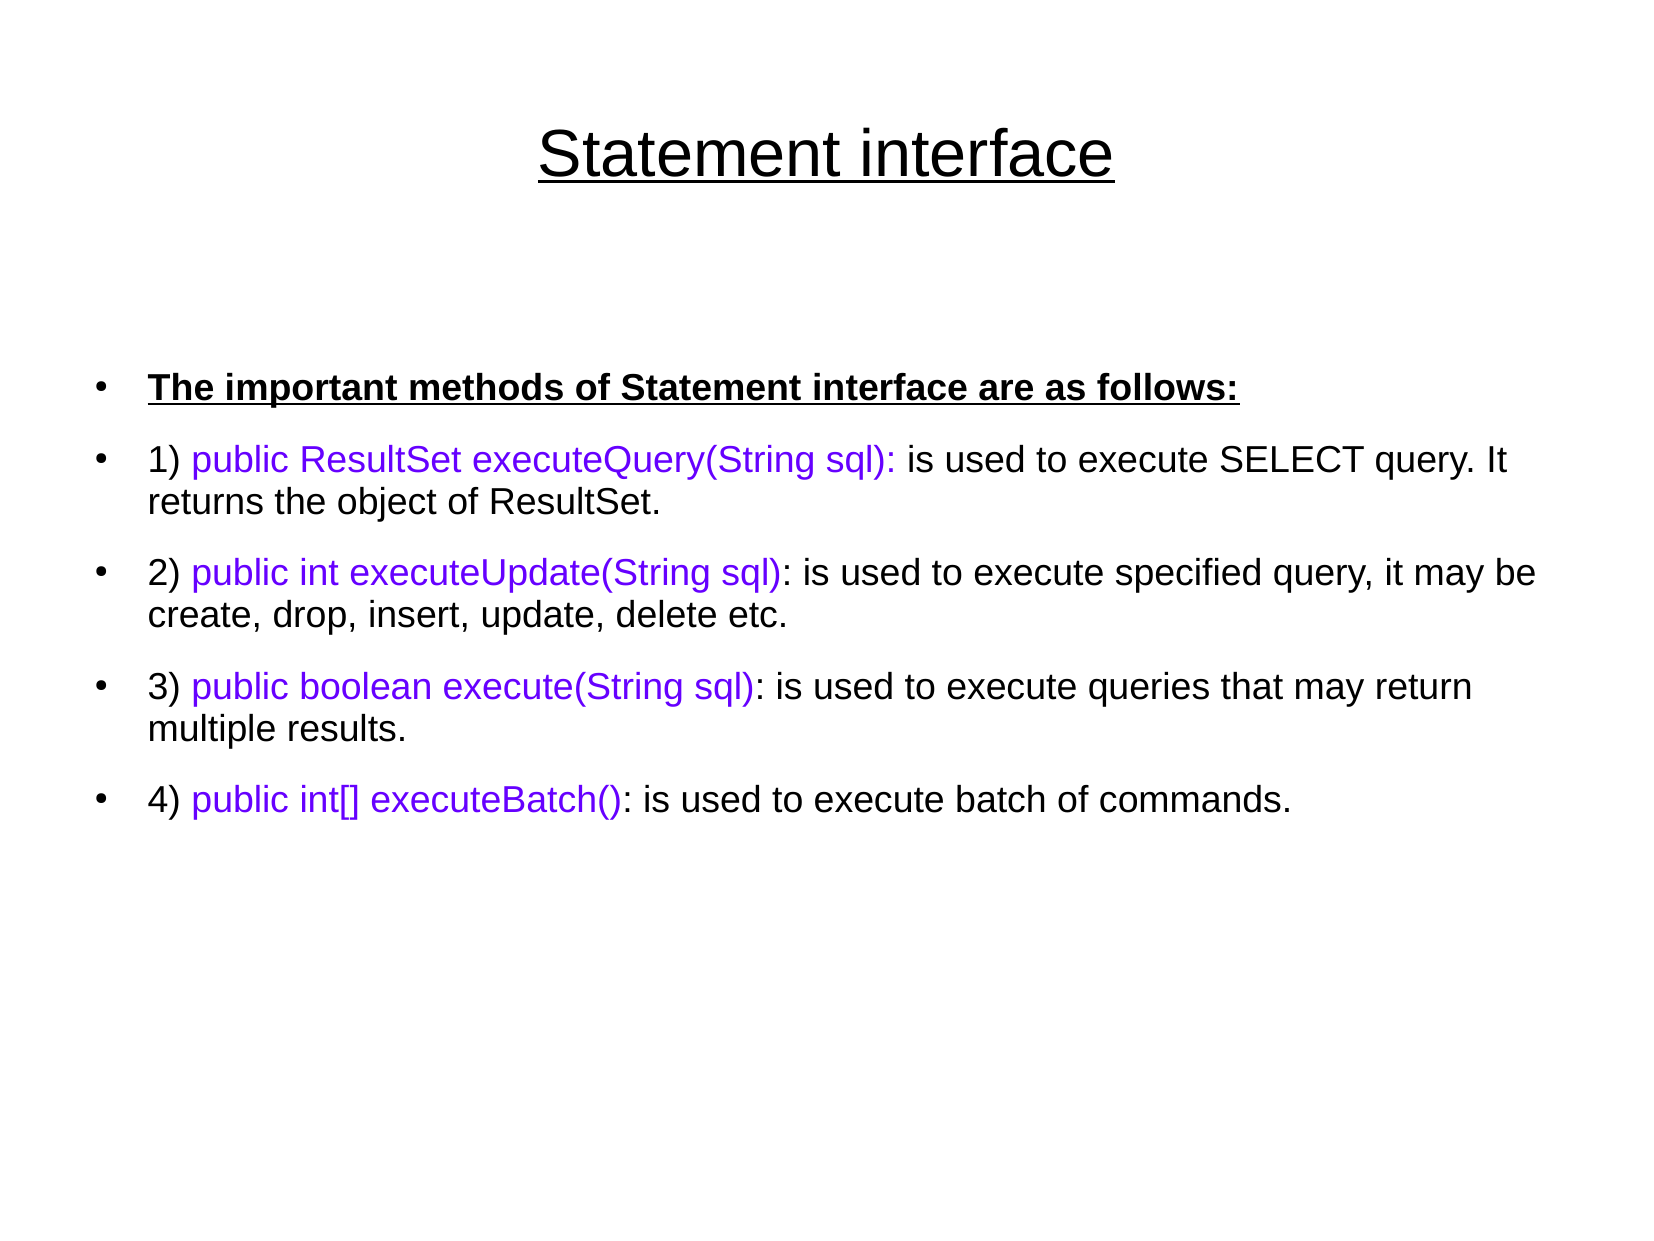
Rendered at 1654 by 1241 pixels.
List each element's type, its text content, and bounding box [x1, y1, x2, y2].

title Statement interface [82, 49, 1571, 257]
list The important methods of Statement interface are as follows: 1) public ResultSet executeQuery(String sql): is used to execute SELECT query. It returns the object of ResultSet. 2) public int executeUpdate(String sql): is used to execute specified query, it may be create, drop, insert, update, delete etc. 3) public boolean execute(String sql): is used to execute queries that may return multiple results. 4) public int[] executeBatch(): is used to execute batch of commands. [76, 295, 1565, 1015]
